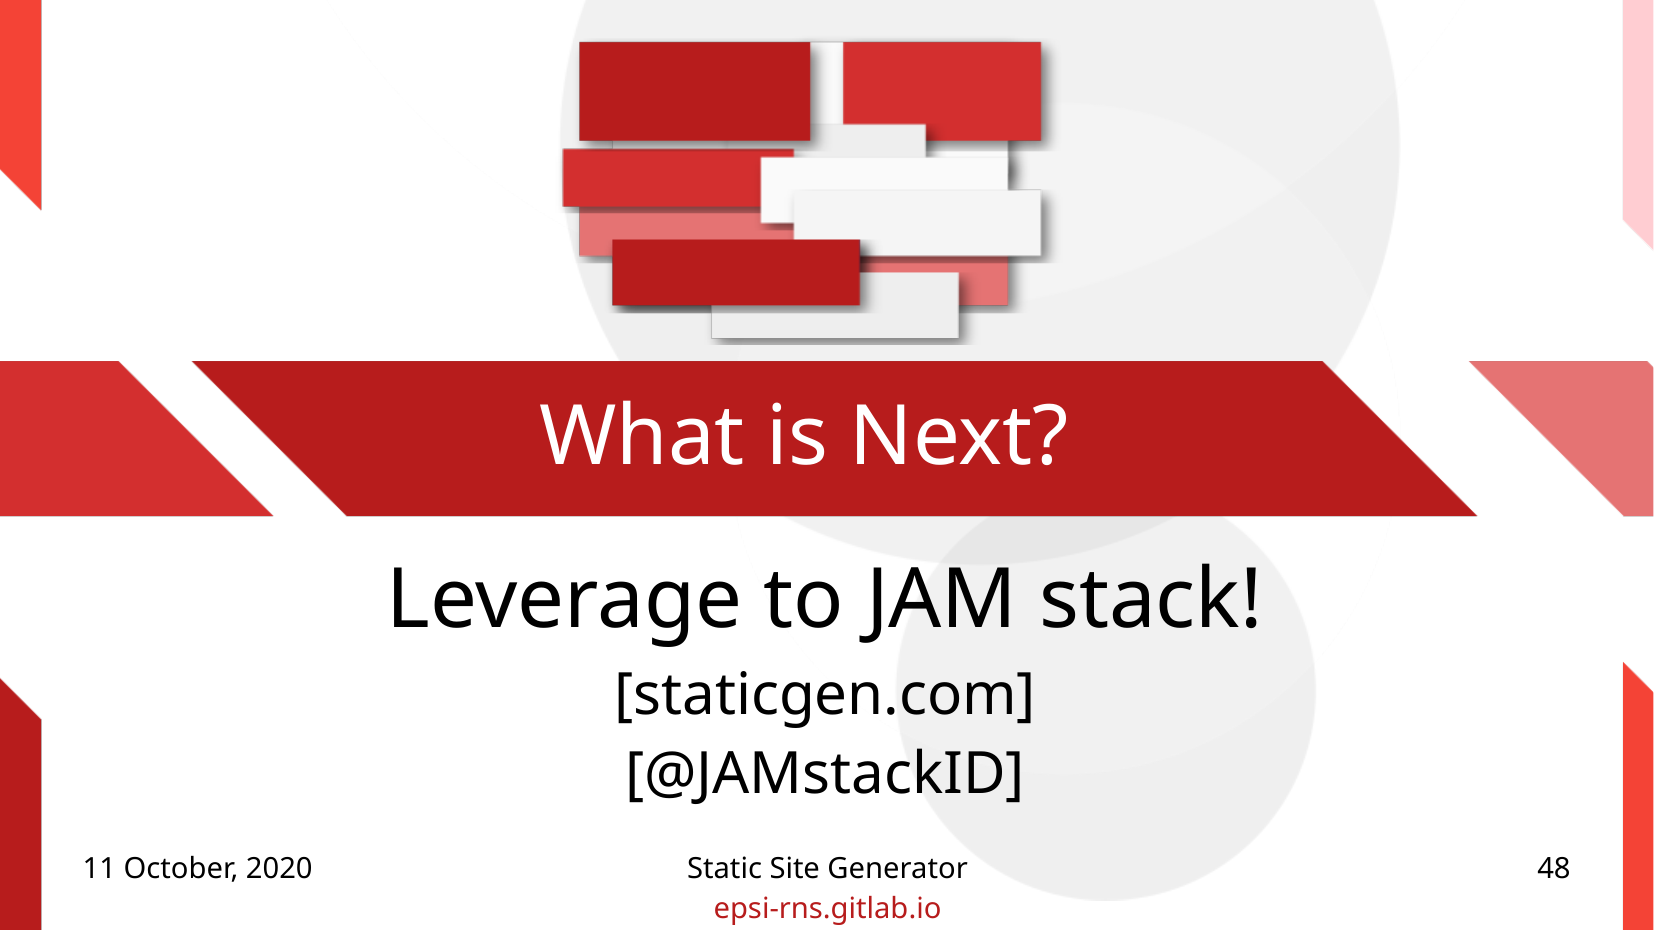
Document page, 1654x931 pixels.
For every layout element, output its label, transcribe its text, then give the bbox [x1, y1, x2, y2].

title What is Next? [60, 354, 1549, 511]
picture [0, 0, 1654, 930]
subtitle Leverage to JAM stack! [staticgen.com] [@JAMstackID] [82, 525, 1568, 826]
